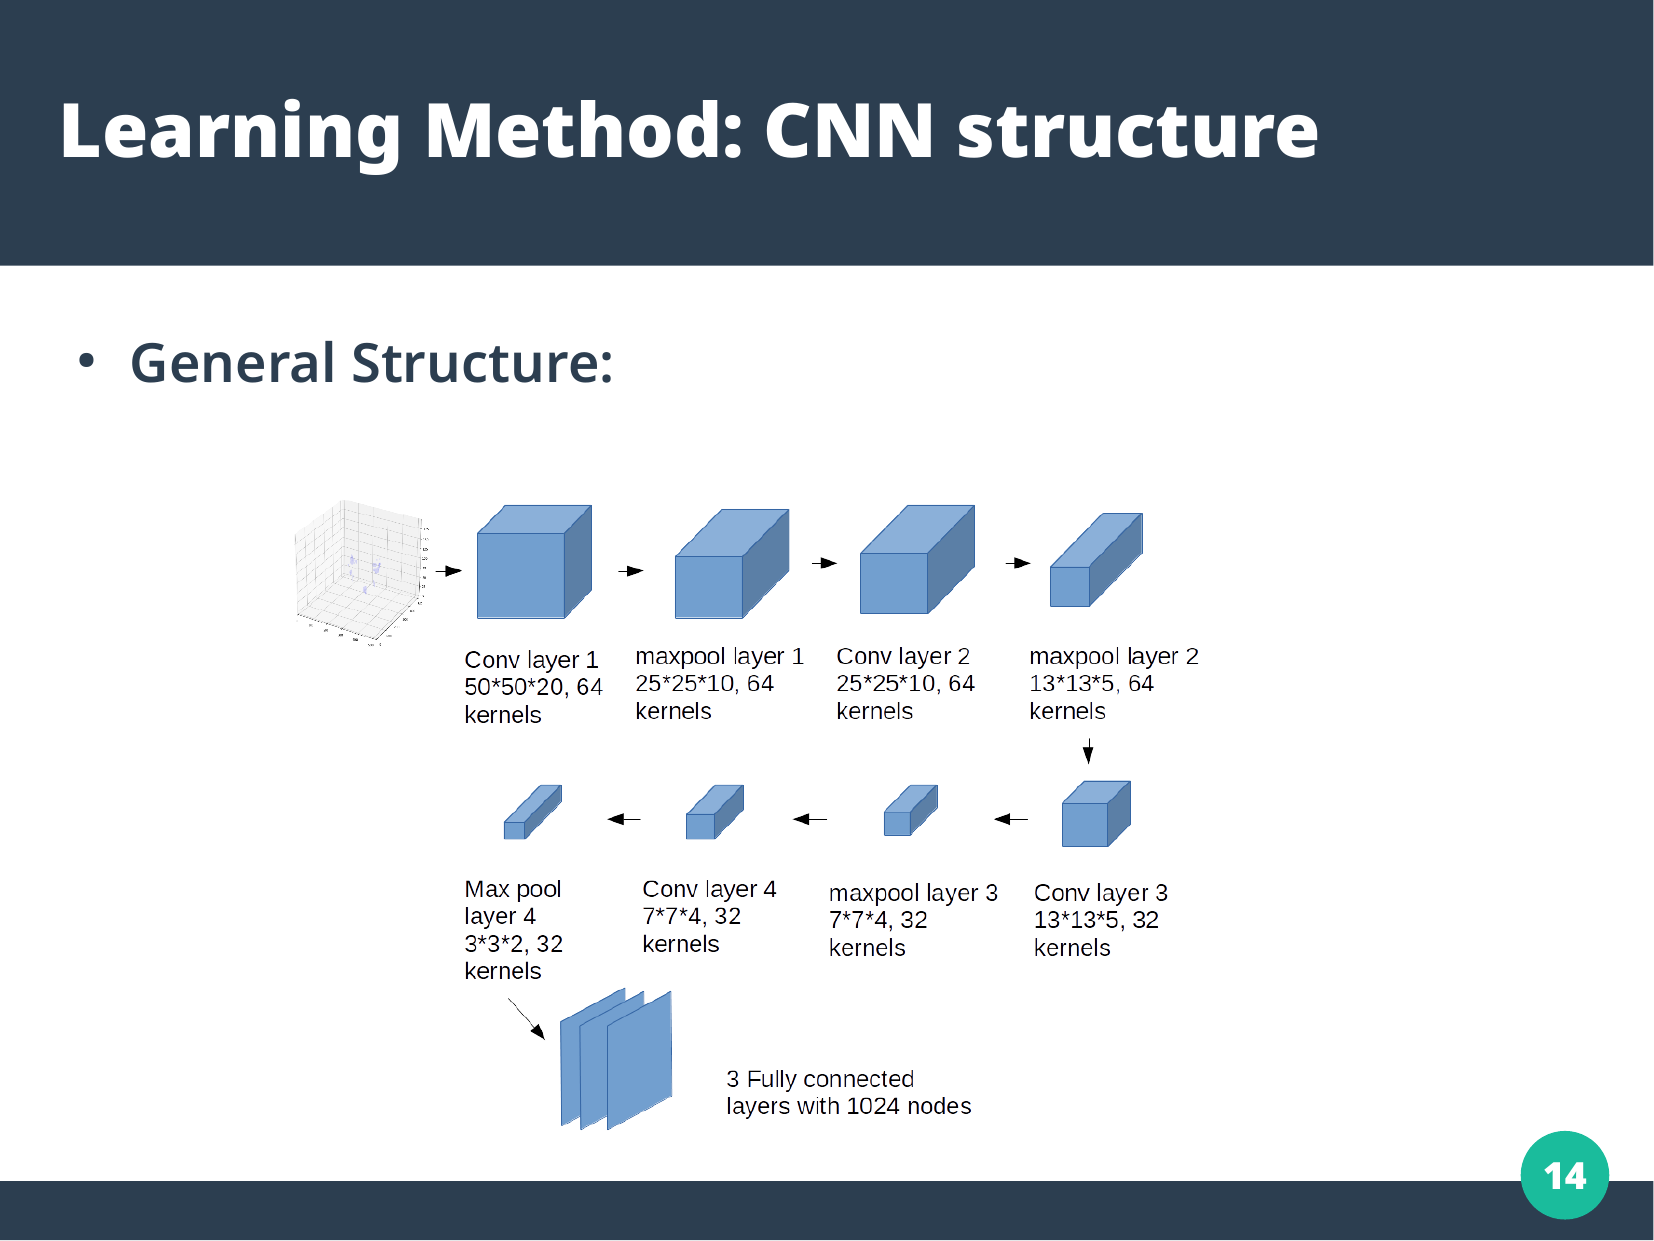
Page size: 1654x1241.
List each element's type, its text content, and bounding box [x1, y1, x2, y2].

list General Structure: [59, 324, 1595, 1152]
title Learning Method: CNN structure [59, 49, 1595, 207]
picture [257, 392, 1241, 1152]
